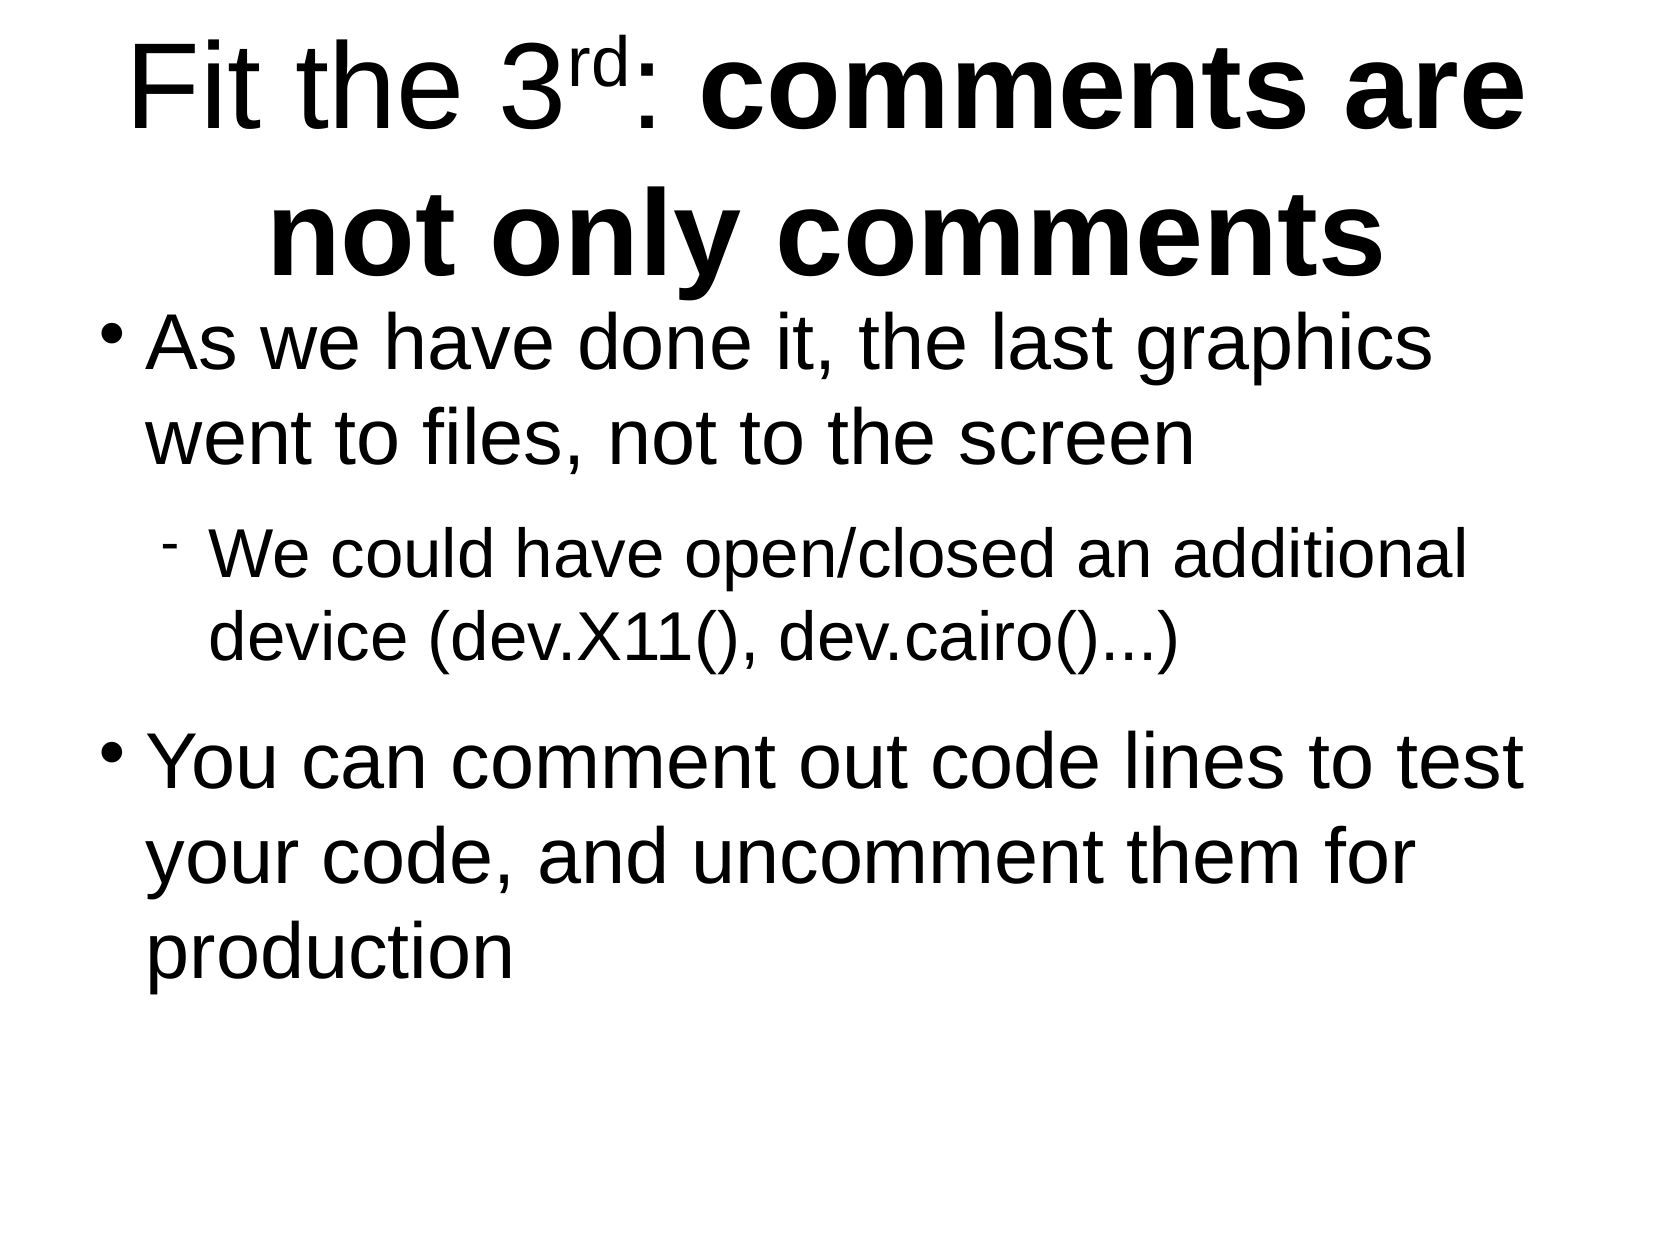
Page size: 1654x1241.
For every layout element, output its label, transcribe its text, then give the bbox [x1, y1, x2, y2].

text_box As we have done it, the last graphics went to files, not to the screen We could have open/closed an additional device (dev.X11(), dev.cairo()...) You can comment out code lines to test your code, and uncomment them for production [82, 290, 1571, 1010]
text_box Fit the 3rd: comments are not only comments [82, 13, 1571, 290]
